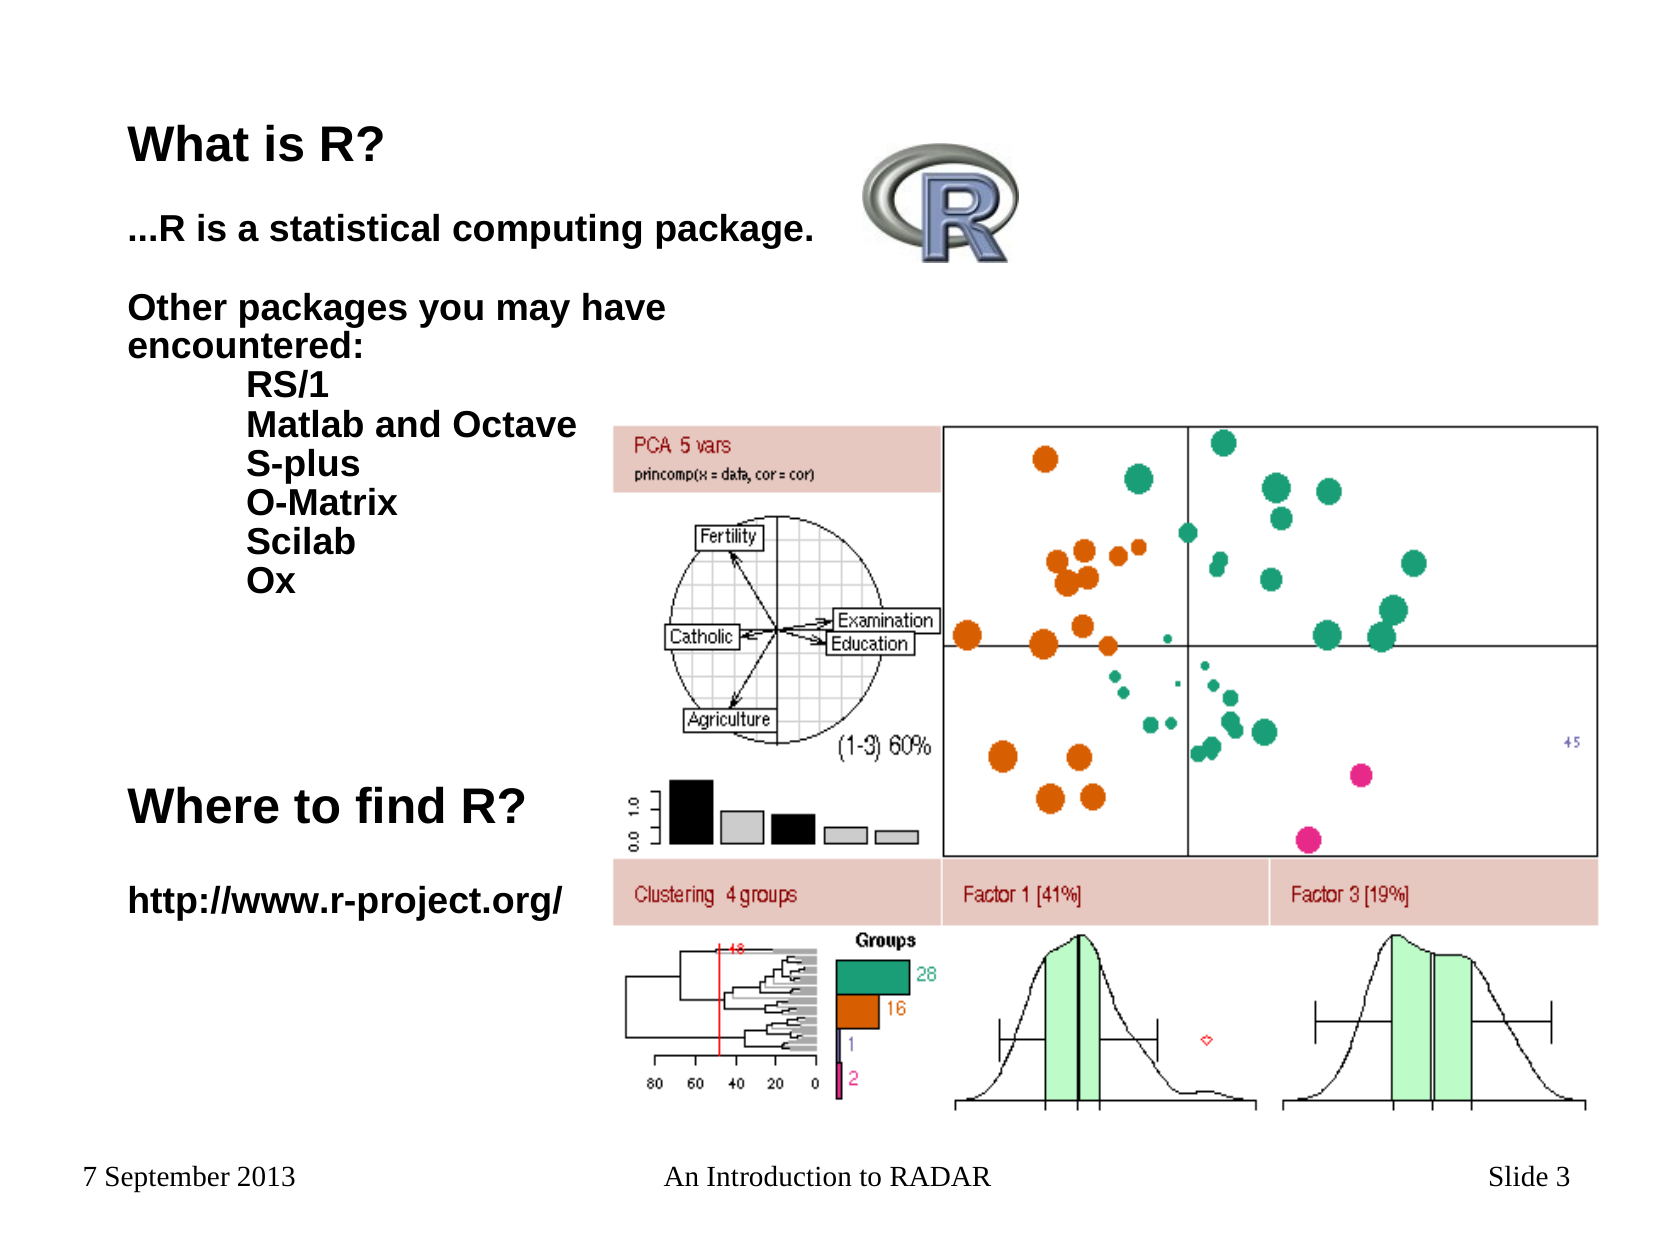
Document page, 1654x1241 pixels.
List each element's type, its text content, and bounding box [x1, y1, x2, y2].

picture [862, 143, 1019, 263]
text_box What is R? ...R is a statistical computing package. Other packages you may have encountered: RS/1 Matlab and Octave S-plus O-Matrix Scilab Ox Where to find R? http://www.r-project.org/ [112, 112, 929, 968]
chart [600, 412, 1613, 1126]
